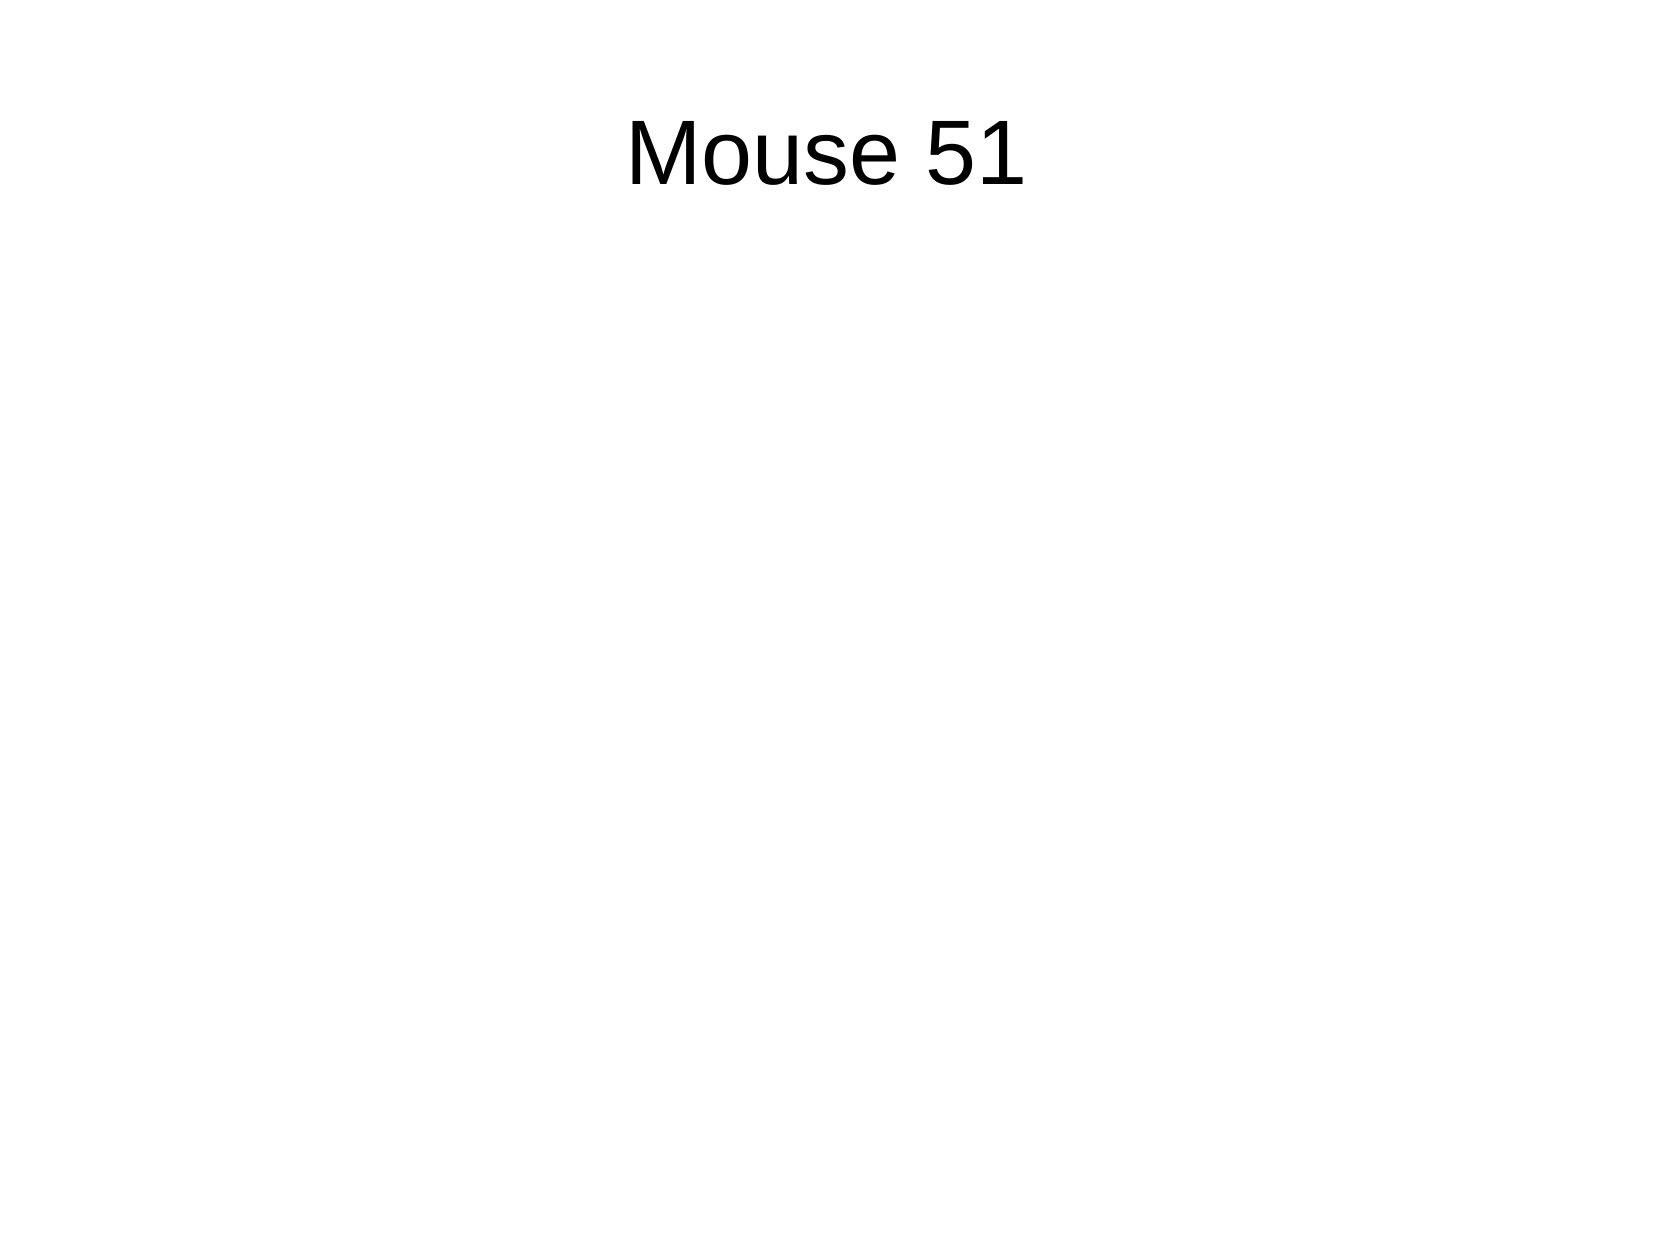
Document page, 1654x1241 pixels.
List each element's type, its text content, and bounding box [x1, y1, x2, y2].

title Mouse 51 [82, 49, 1571, 257]
